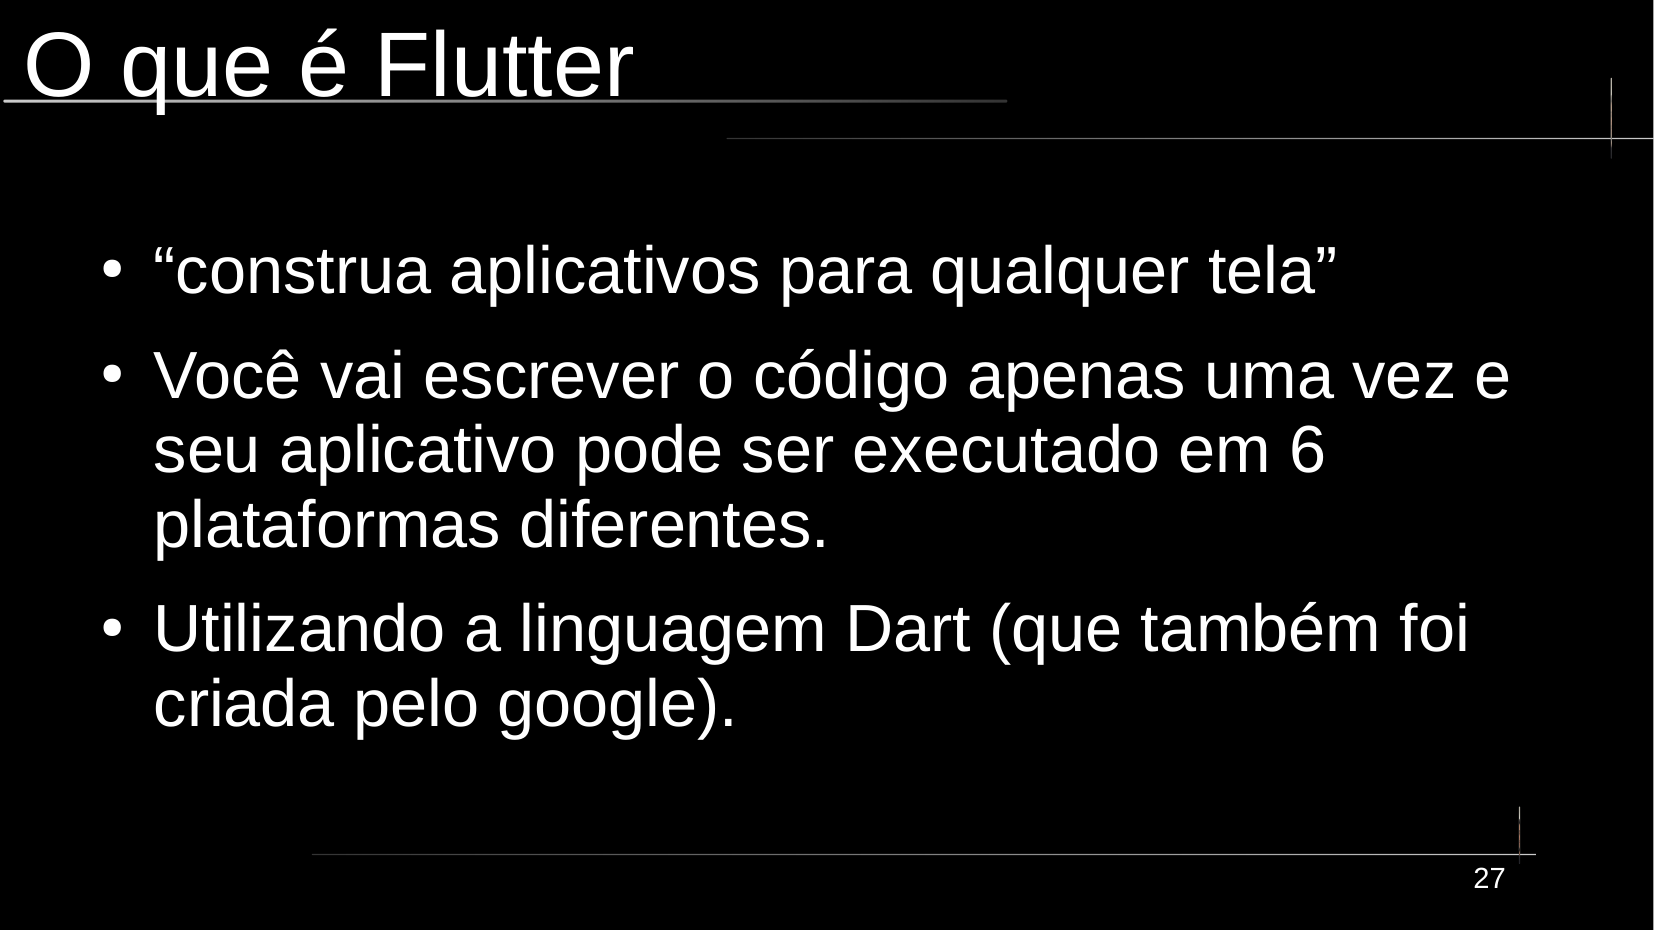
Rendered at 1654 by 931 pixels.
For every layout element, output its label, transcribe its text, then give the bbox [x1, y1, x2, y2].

title O que é Flutter [23, 11, 1589, 119]
subtitle “construa aplicativos para qualquer tela” Você vai escrever o código apenas uma vez e seu aplicativo pode ser executado em 6 plataformas diferentes. Utilizando a linguagem Dart (que também foi criada pelo google). [82, 217, 1571, 757]
